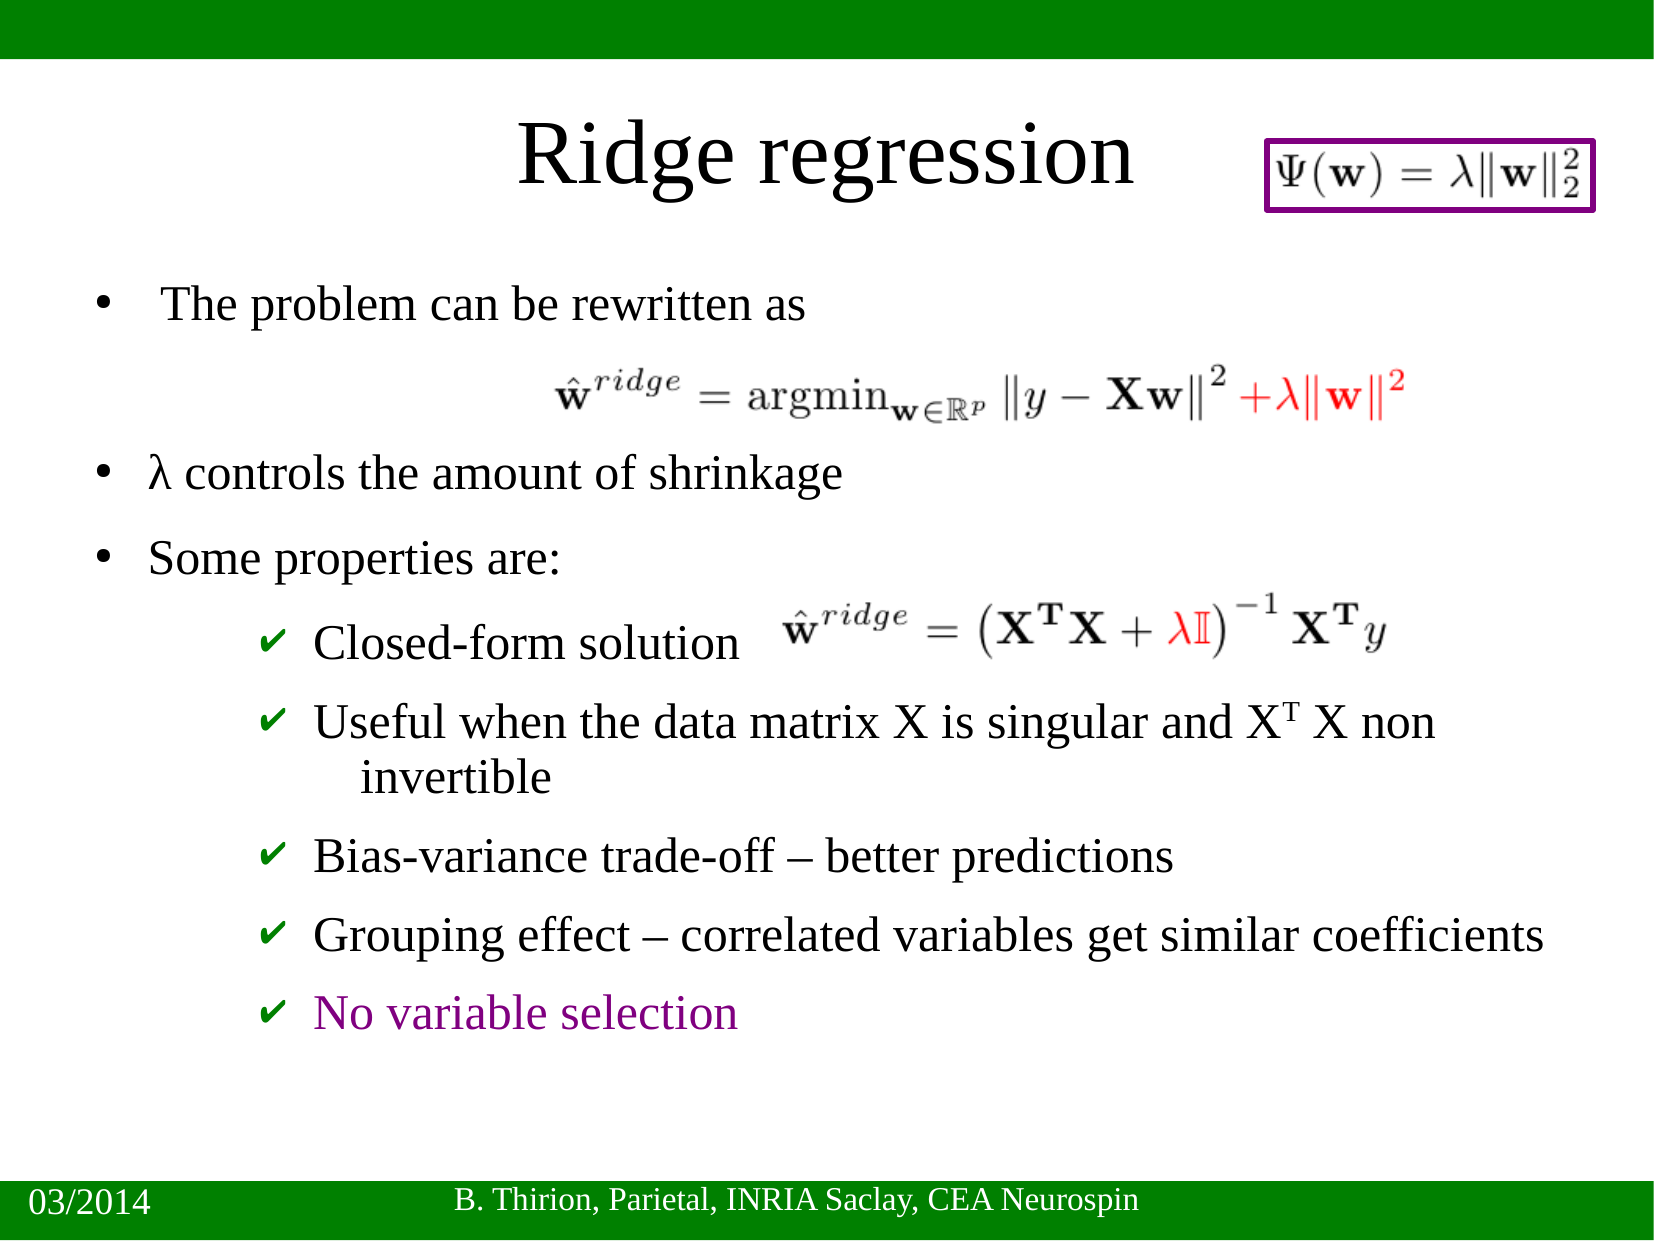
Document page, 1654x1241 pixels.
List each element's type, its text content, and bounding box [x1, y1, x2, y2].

title Ridge regression [82, 49, 1571, 257]
picture [1269, 144, 1590, 207]
picture [775, 590, 1388, 661]
list The problem can be rewritten as λ controls the amount of shrinkage Some properties are: Closed-form solution Useful when the data matrix X is singular and XT X non invertible Bias-variance trade-off – better predictions Grouping effect – correlated variables get similar coefficients No variable selection [76, 275, 1565, 1080]
picture [548, 354, 1418, 430]
